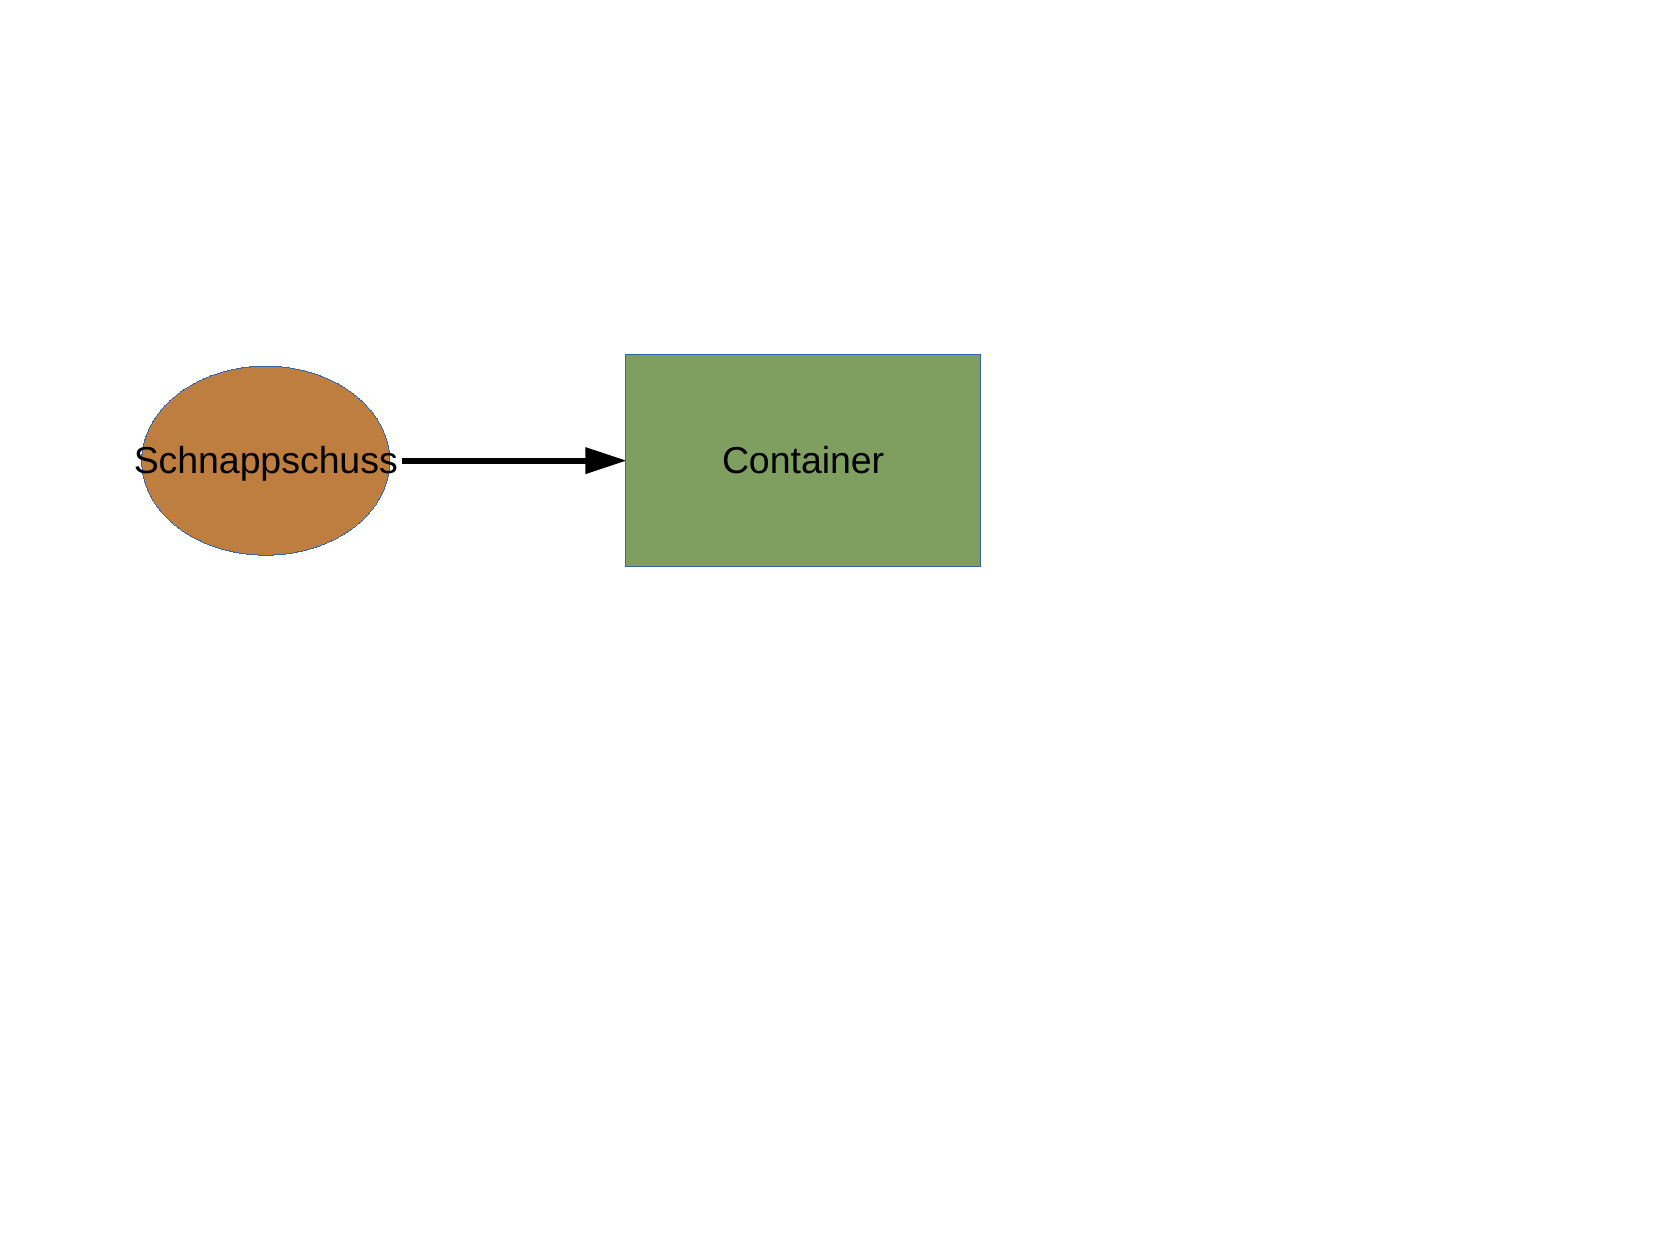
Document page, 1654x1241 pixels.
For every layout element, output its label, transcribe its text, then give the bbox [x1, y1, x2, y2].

text_box Schnappschuss [141, 366, 390, 556]
text_box Container [625, 354, 981, 567]
